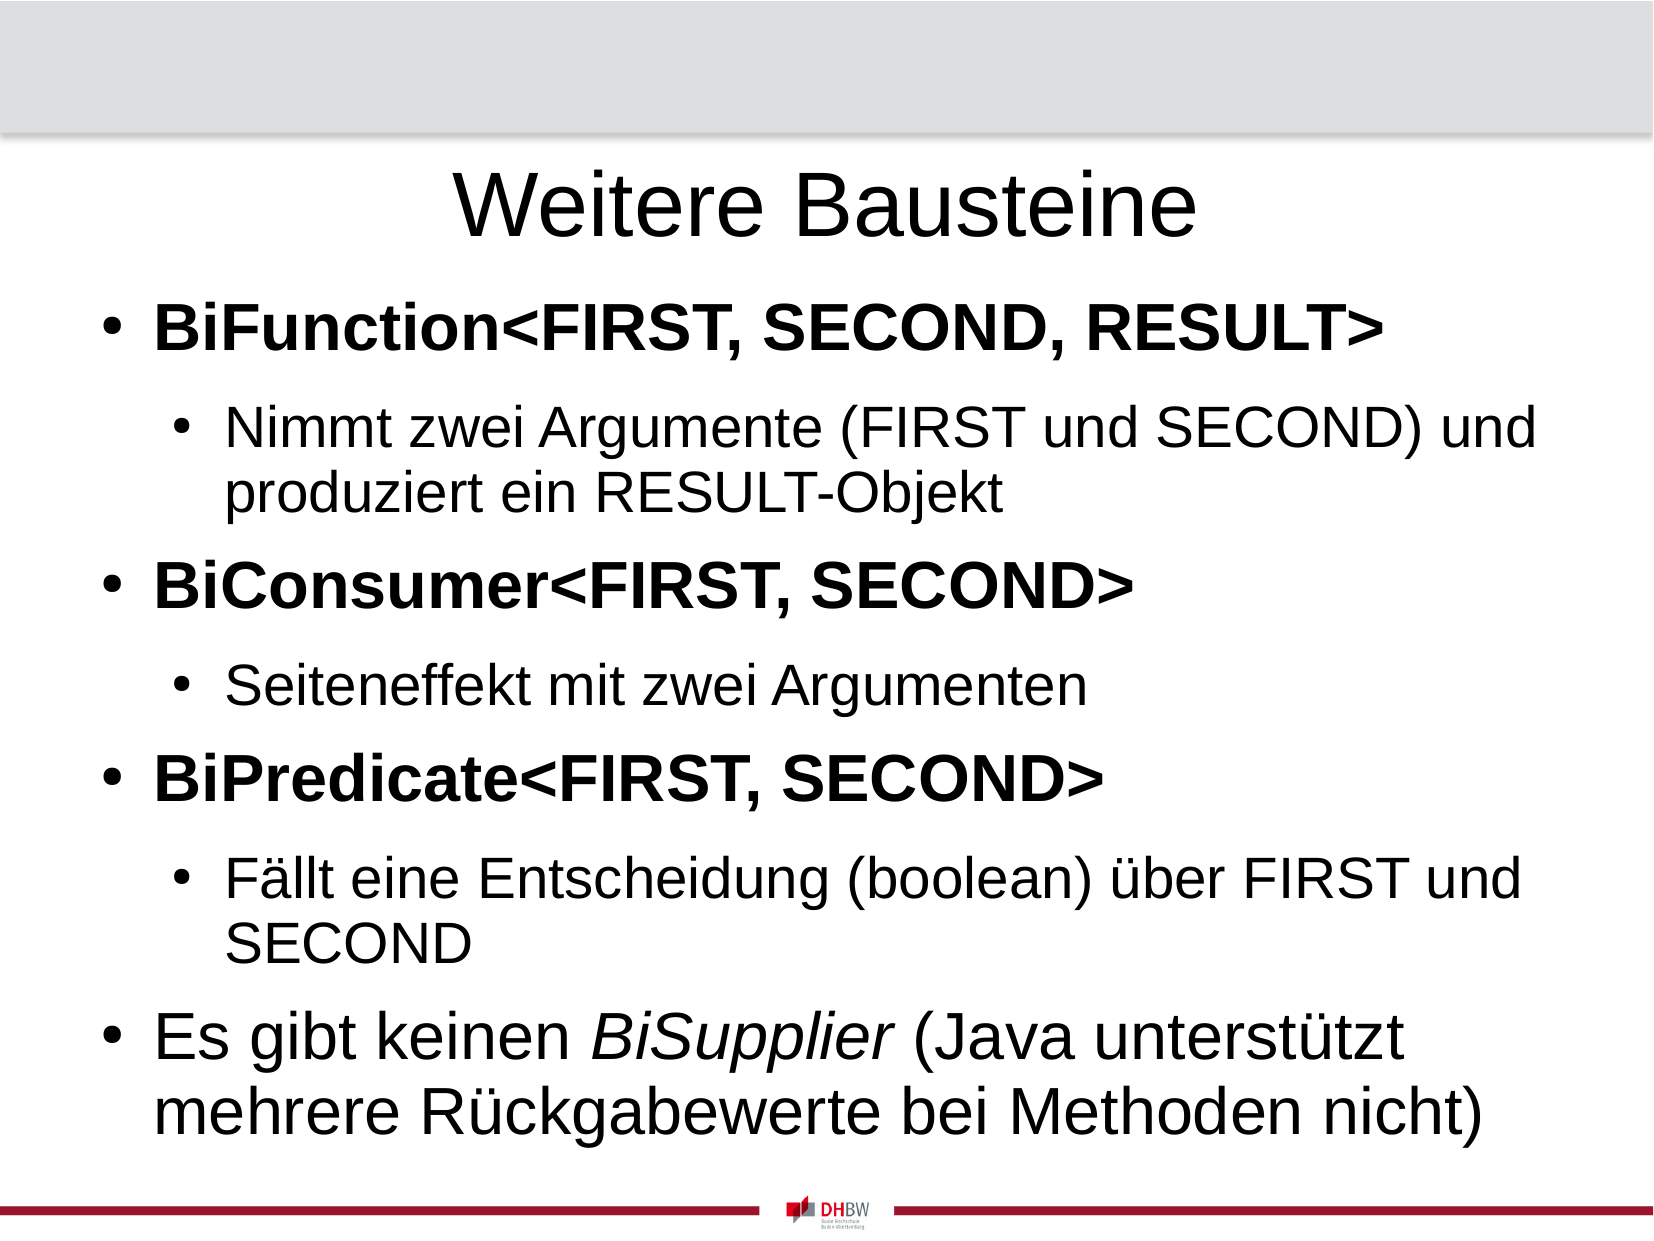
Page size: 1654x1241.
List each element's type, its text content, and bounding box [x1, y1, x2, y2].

list BiFunction<FIRST, SECOND, RESULT> Nimmt zwei Argumente (FIRST und SECOND) und produziert ein RESULT-Objekt BiConsumer<FIRST, SECOND> Seiteneffekt mit zwei Argumenten BiPredicate<FIRST, SECOND> Fällt eine Entscheidung (boolean) über FIRST und SECOND Es gibt keinen BiSupplier (Java unterstützt mehrere Rückgabewerte bei Methoden nicht) [82, 290, 1571, 1149]
title Weitere Bausteine [82, 147, 1571, 257]
picture [0, 1, 1654, 1237]
